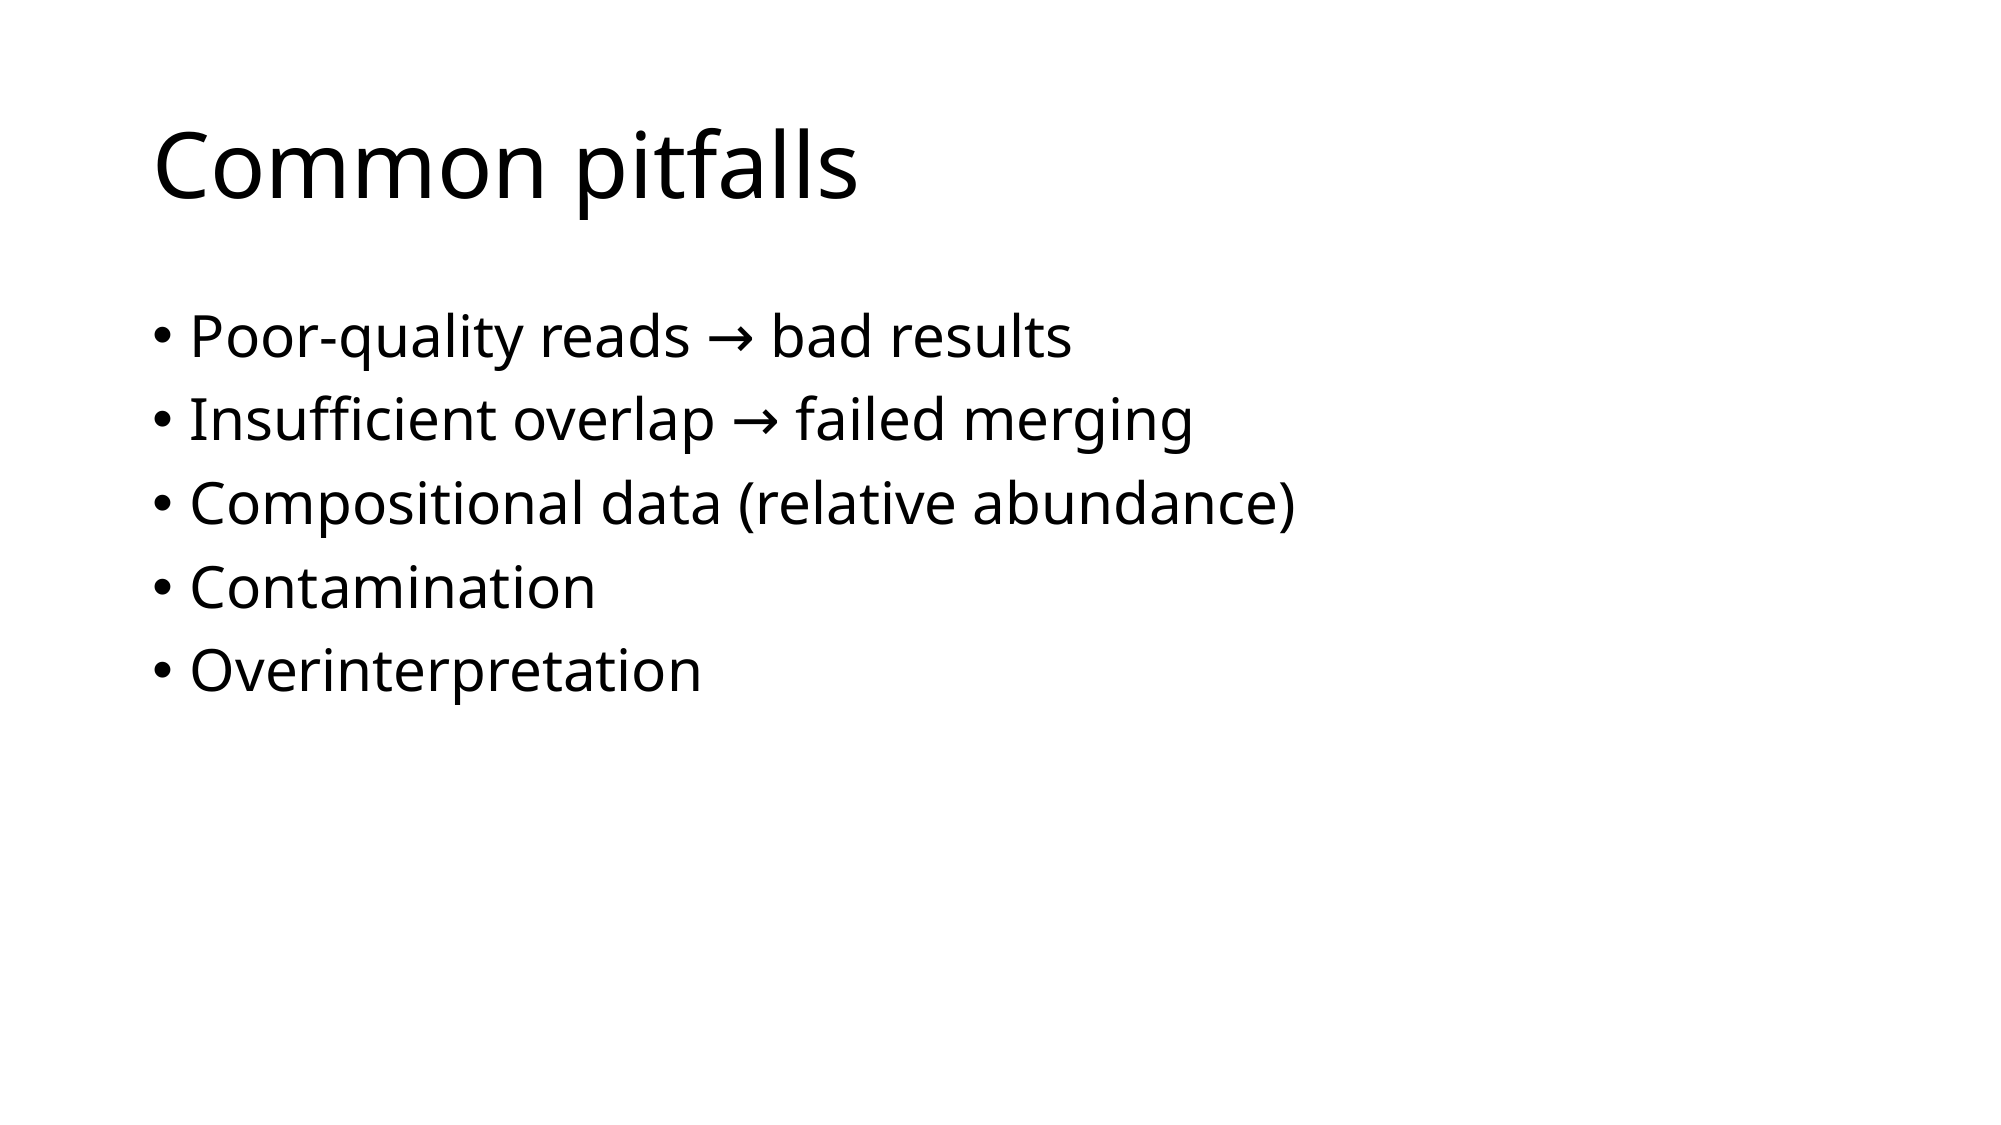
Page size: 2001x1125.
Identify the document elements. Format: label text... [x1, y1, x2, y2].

title Common pitfalls [137, 59, 1863, 278]
list Poor-quality reads → bad results Insufficient overlap → failed merging Compositional data (relative abundance) Contamination Overinterpretation [137, 299, 1863, 1014]
